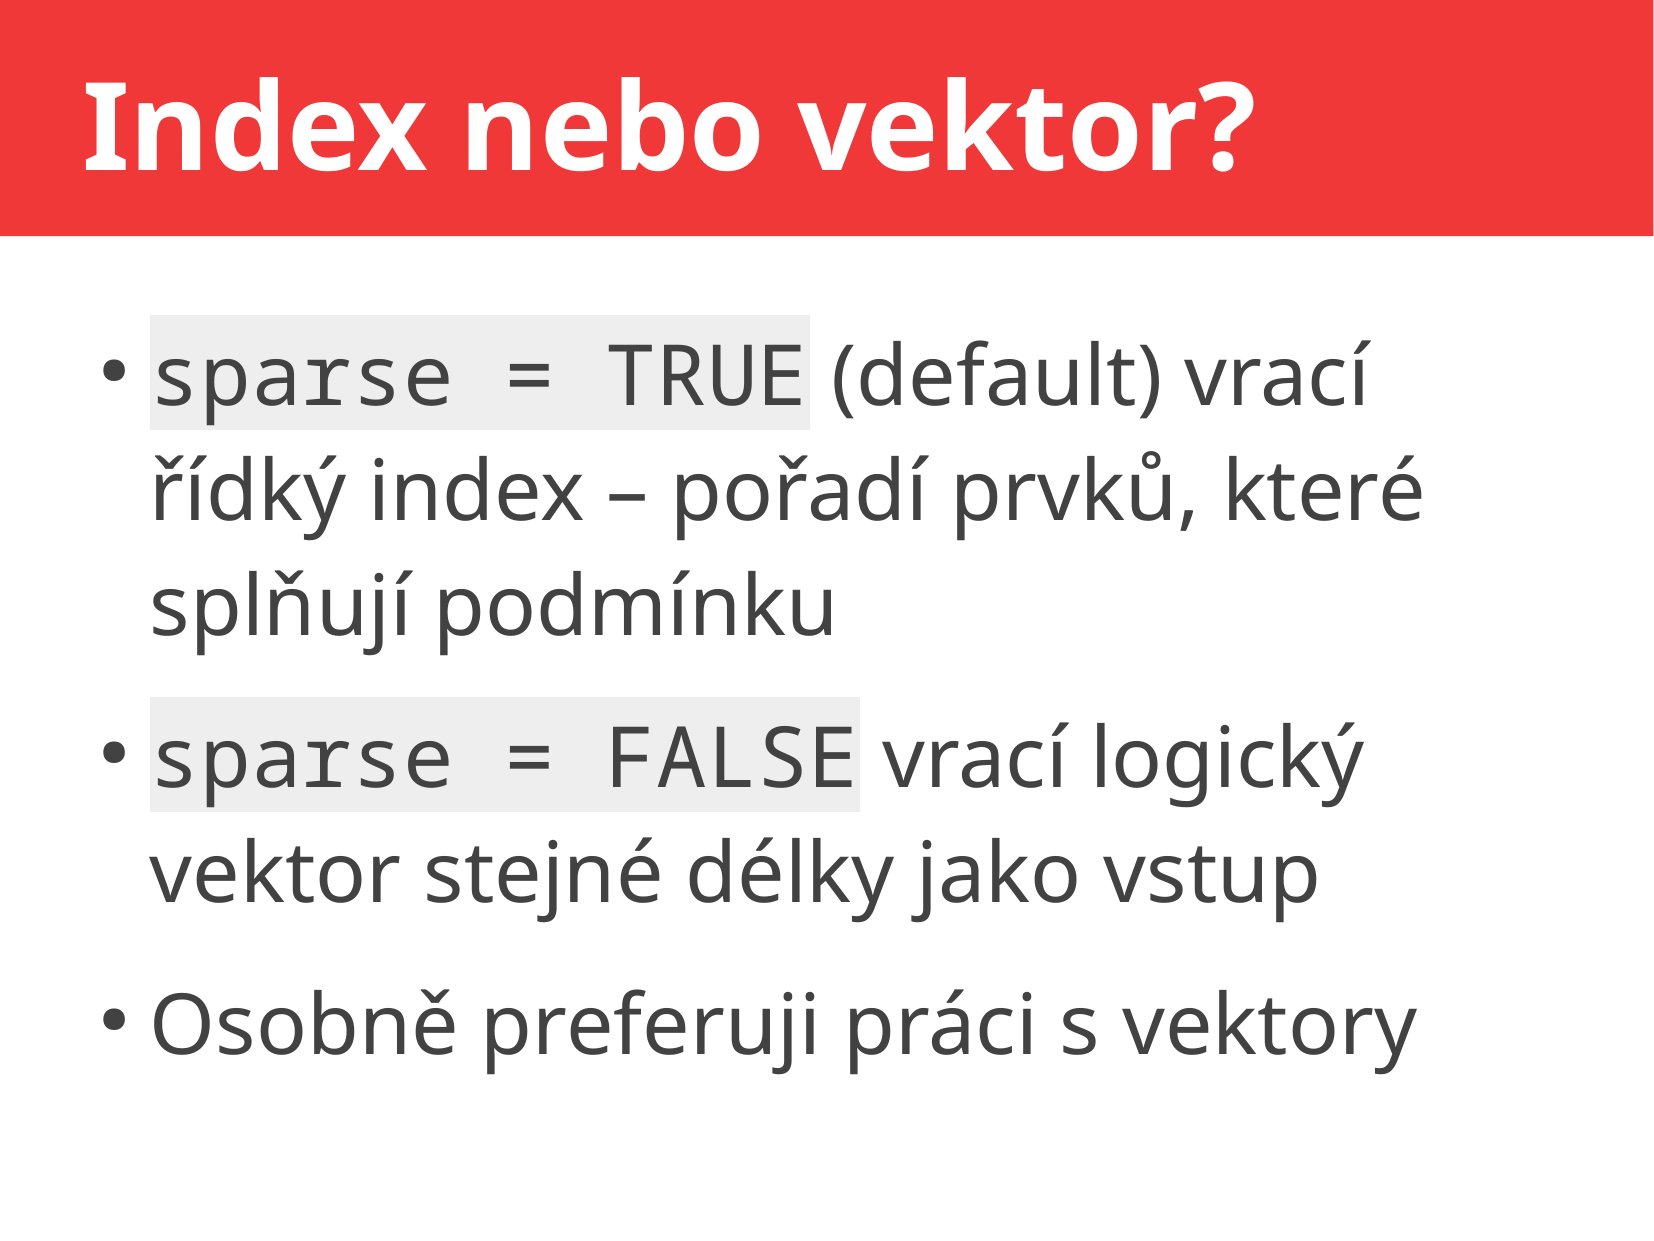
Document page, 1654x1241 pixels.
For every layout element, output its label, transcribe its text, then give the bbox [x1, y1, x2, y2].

list sparse = TRUE (default) vrací řídký index – pořadí prvků, které splňují podmínku sparse = FALSE vrací logický vektor stejné délky jako vstup Osobně preferuji práci s vektory [82, 314, 1563, 1080]
title Index nebo vektor? [82, 19, 1571, 227]
